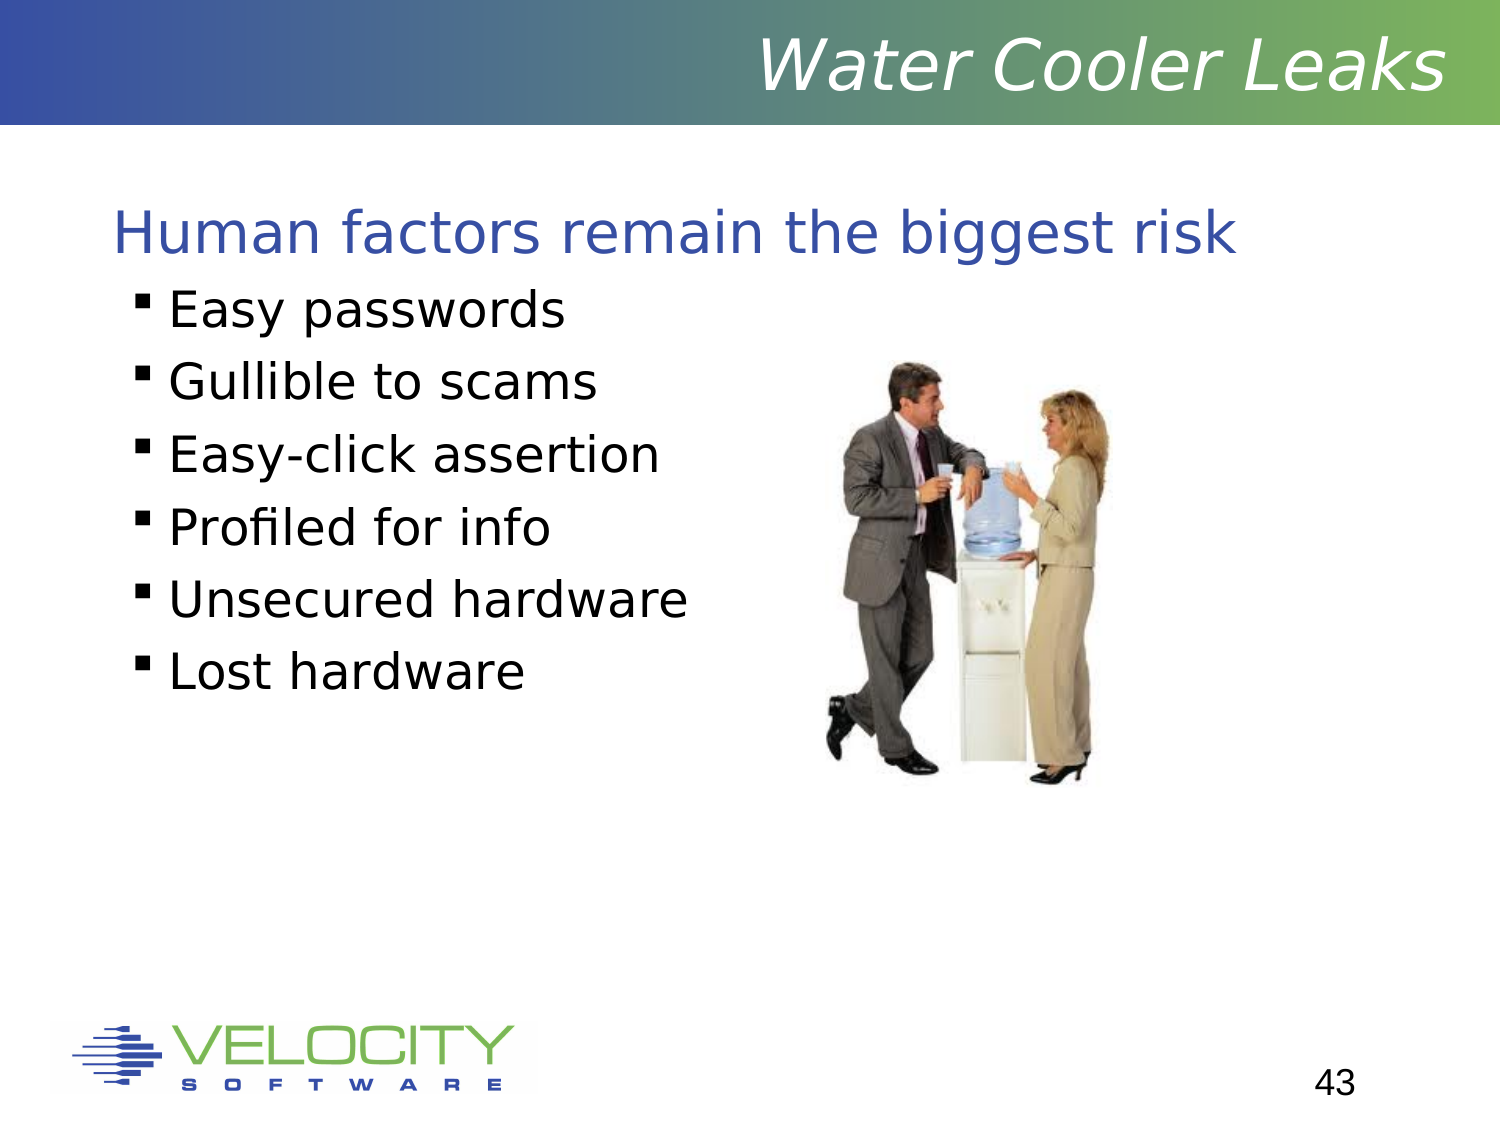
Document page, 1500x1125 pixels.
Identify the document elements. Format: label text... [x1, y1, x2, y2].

picture [825, 360, 1113, 788]
list Human factors remain the biggest risk Easy passwords Gullible to scams Easy-click assertion Profiled for info Unsecured hardware Lost hardware [70, 187, 1438, 988]
title Water Cooler Leaks [62, 12, 1463, 113]
picture [50, 1021, 538, 1094]
